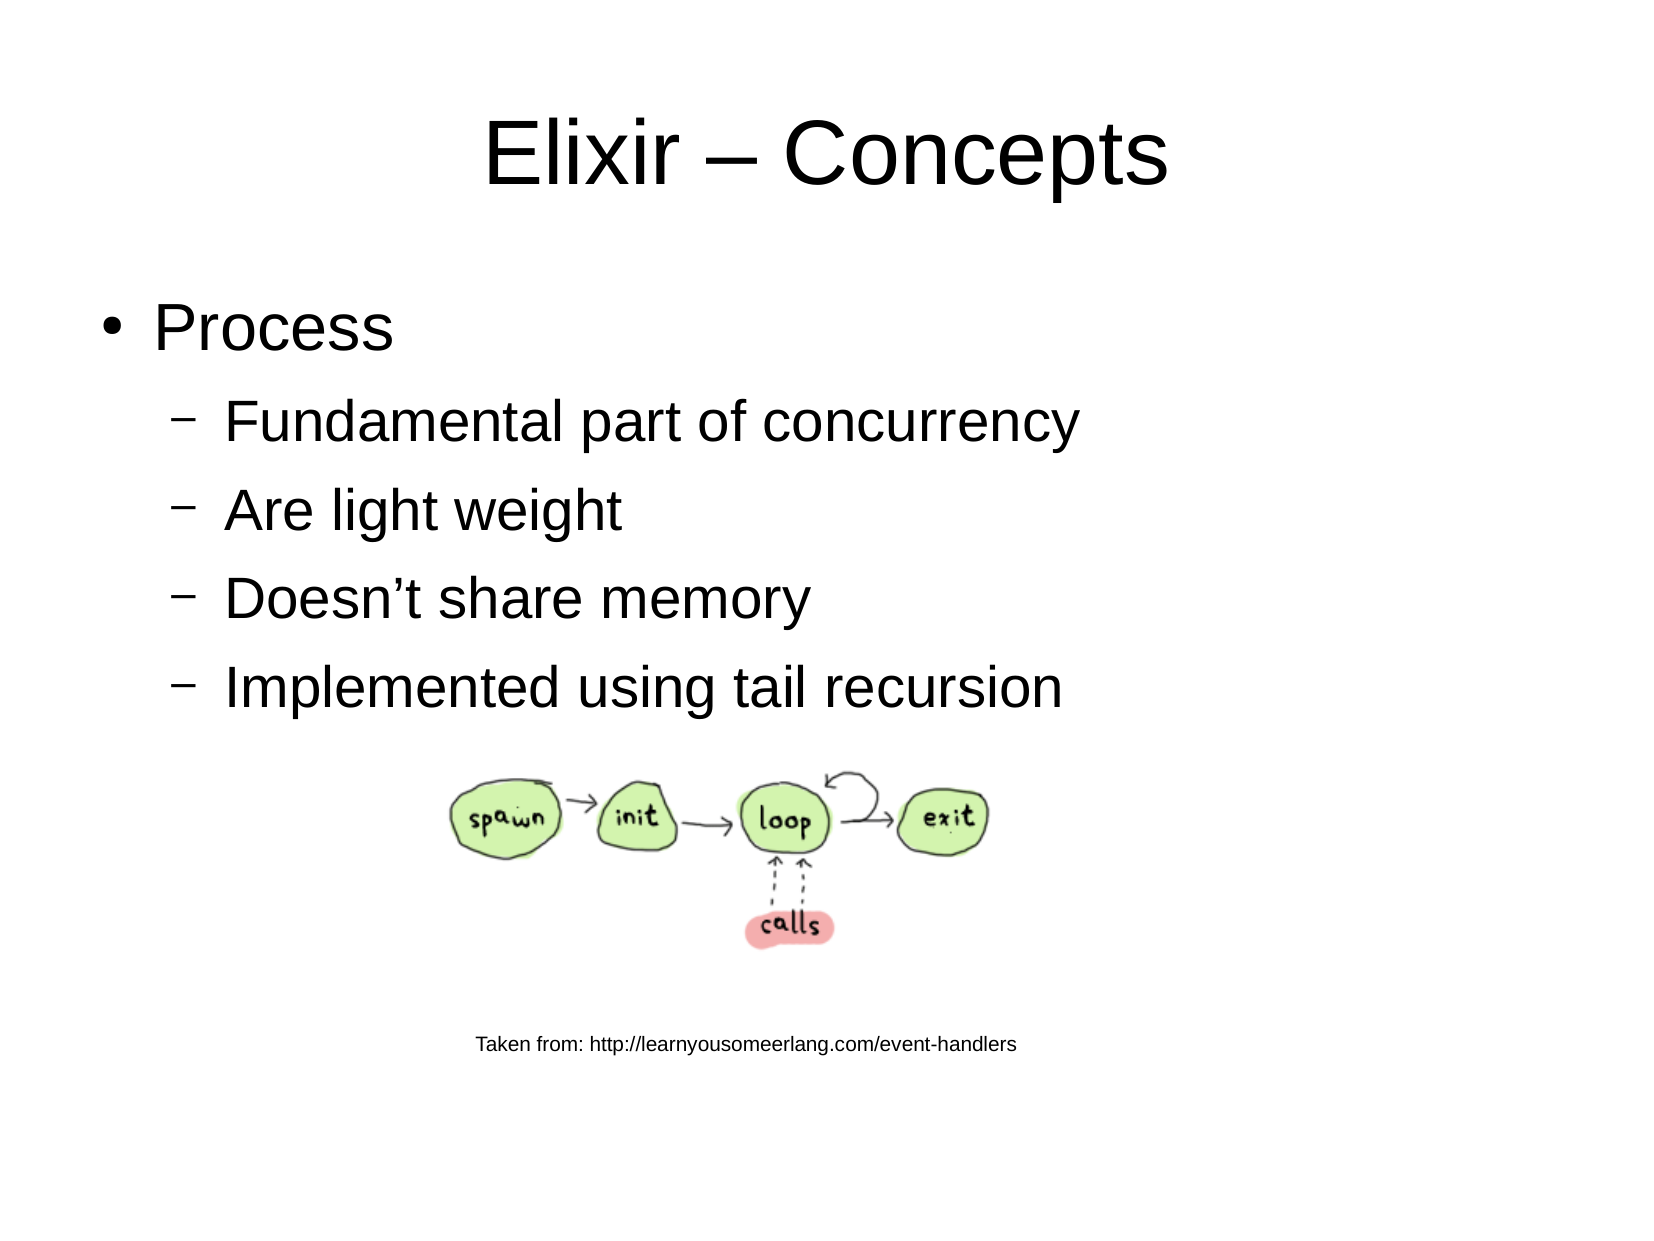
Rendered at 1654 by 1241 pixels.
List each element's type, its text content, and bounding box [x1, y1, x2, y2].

text_box Taken from: http://learnyousomeerlang.com/event-handlers [460, 1024, 1099, 1063]
picture [420, 755, 1016, 975]
title Elixir – Concepts [82, 49, 1571, 257]
list Process Fundamental part of concurrency Are light weight Doesn’t share memory Implemented using tail recursion [82, 290, 1571, 1010]
